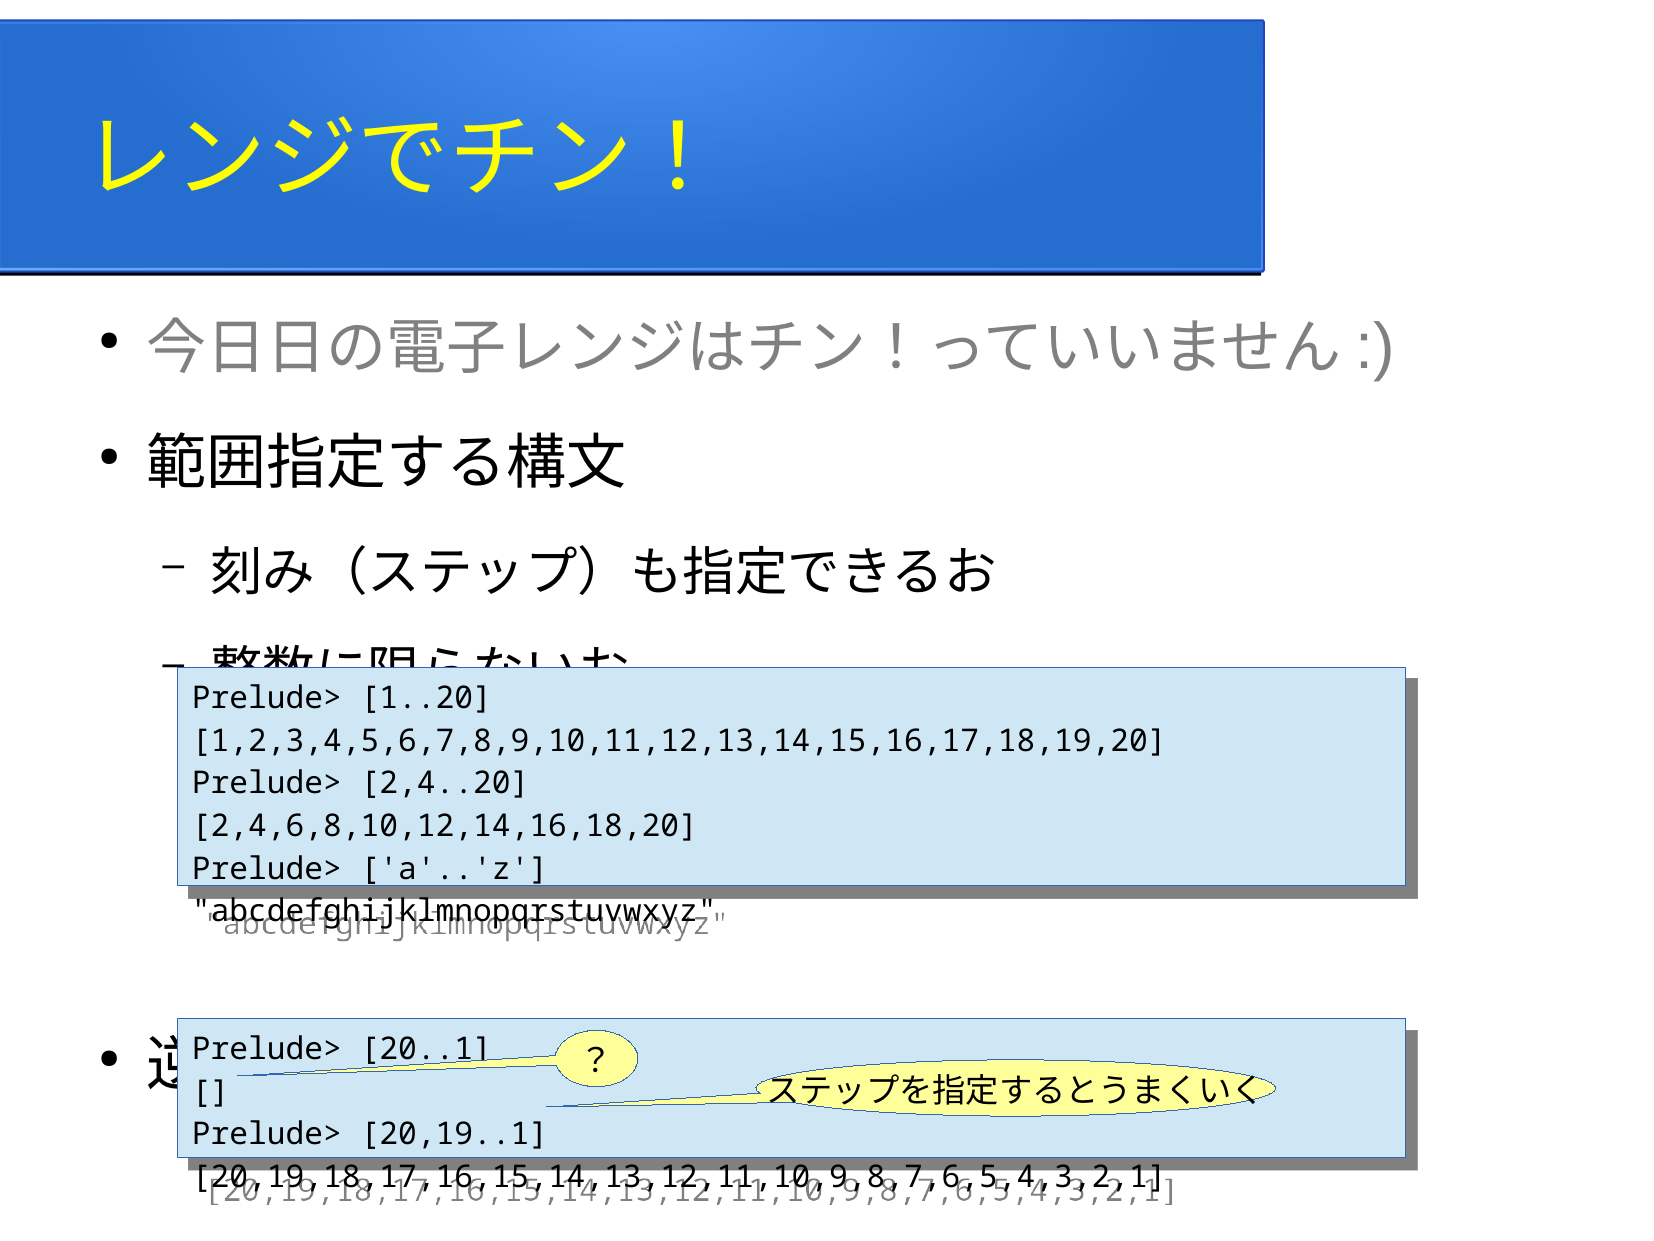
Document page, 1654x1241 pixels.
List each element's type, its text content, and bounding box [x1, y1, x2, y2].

list 今日日の電子レンジはチン！っていいません :) 範囲指定する構文 刻み（ステップ）も指定できるお 整数に限らないお 逆順するときはちょっと注意 [82, 299, 1571, 1111]
text_box Prelude> [1..20] [1,2,3,4,5,6,7,8,9,10,11,12,13,14,15,16,17,18,19,20] Prelude> [2,4..20] [2,4,6,8,10,12,14,16,18,20] Prelude> ['a'..'z'] "abcdefghijklmnopqrstuvwxyz" [177, 667, 1406, 886]
title レンジでチン！ [82, 47, 1235, 252]
text_box ステップを指定するとうまくいく [1241, 1076, 1276, 1100]
text_box ステップを指定するとうまくいく [546, 1059, 1251, 1117]
text_box ？ [237, 1030, 638, 1087]
text_box Prelude> [20..1] [] Prelude> [20,19..1] [20,19,18,17,16,15,14,13,12,11,10,9,8,7,6,5,4,3,2,1] [177, 1018, 1406, 1158]
